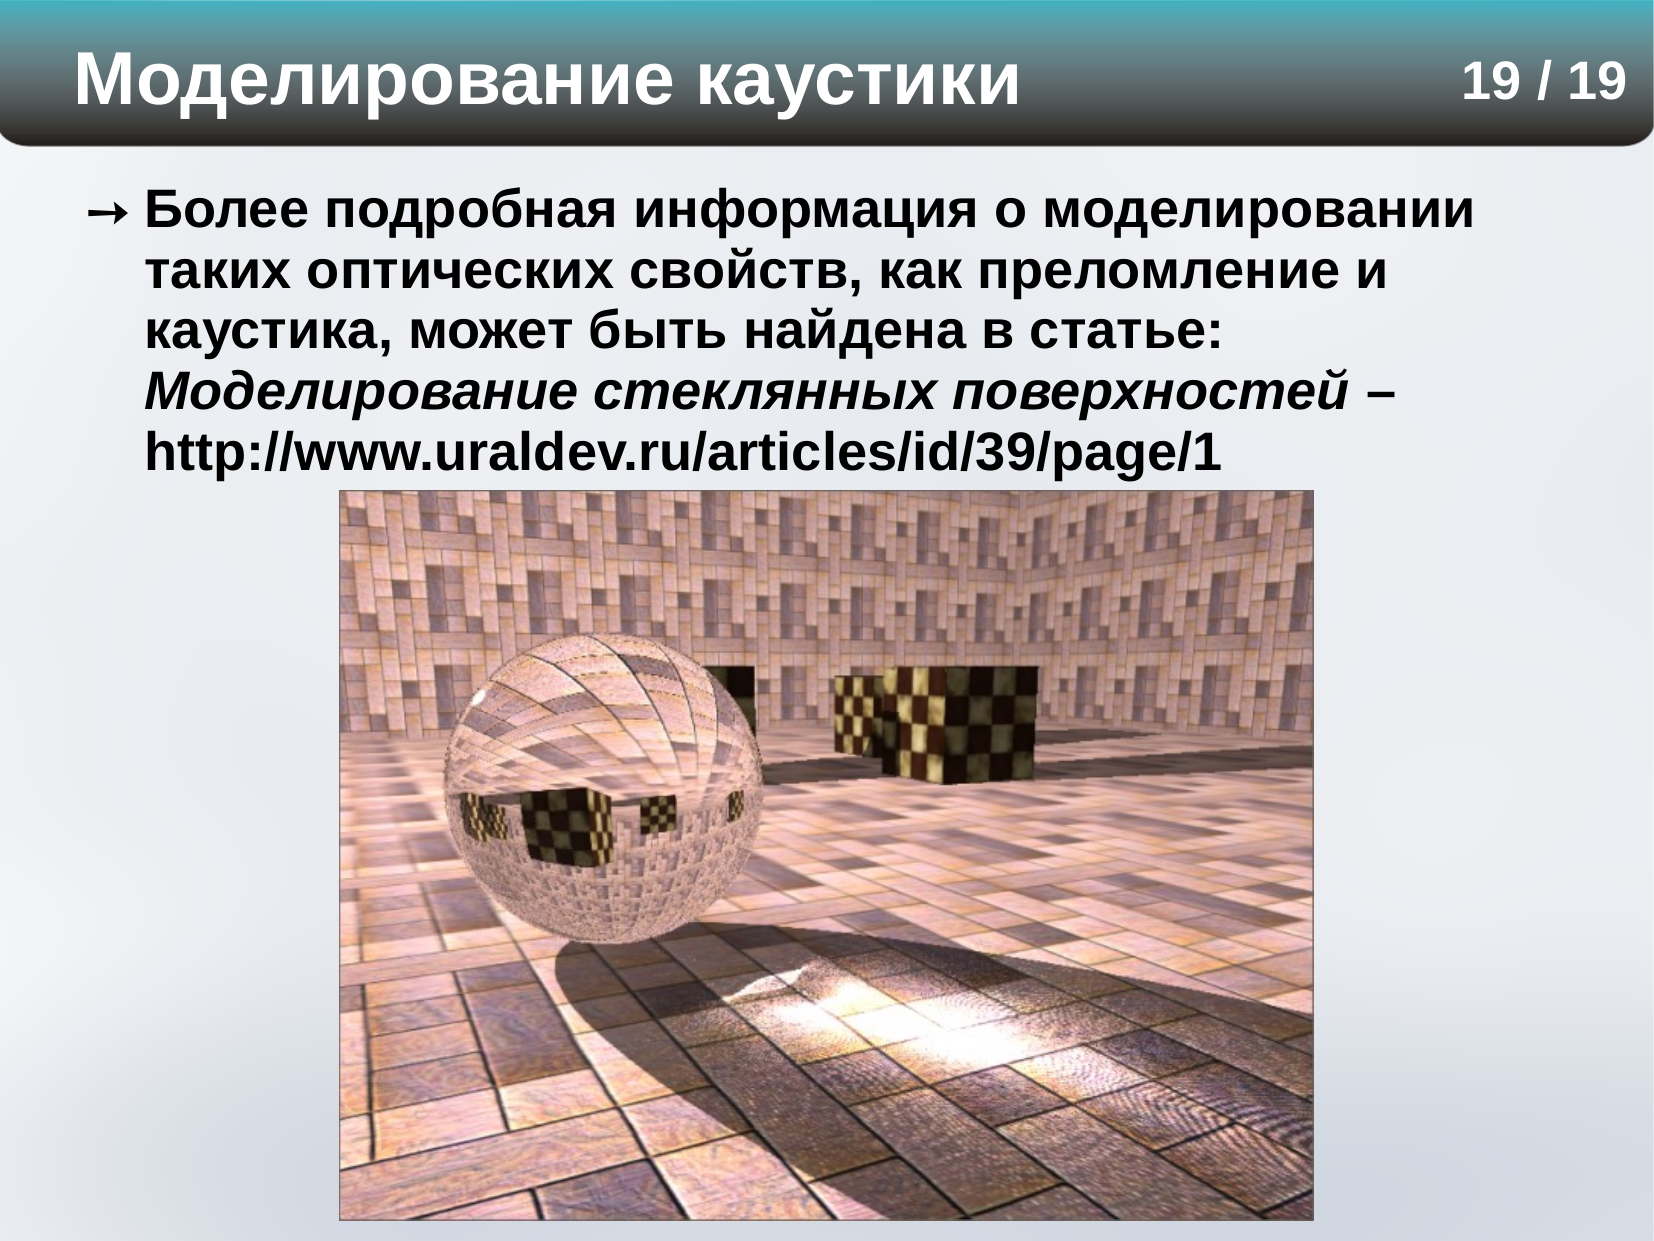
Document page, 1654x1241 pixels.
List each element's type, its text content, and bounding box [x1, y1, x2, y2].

text_box Моделирование каустики [59, 29, 1300, 129]
picture [0, 0, 1654, 1241]
text_box <номер> / 19 [1446, 42, 1654, 179]
text_box Более подробная информация о моделировании таких оптических свойств, как преломление и каустика, может быть найдена в статье: Моделирование стеклянных поверхностей – http://www.uraldev.ru/articles/id/39/page/1 [70, 171, 1625, 489]
